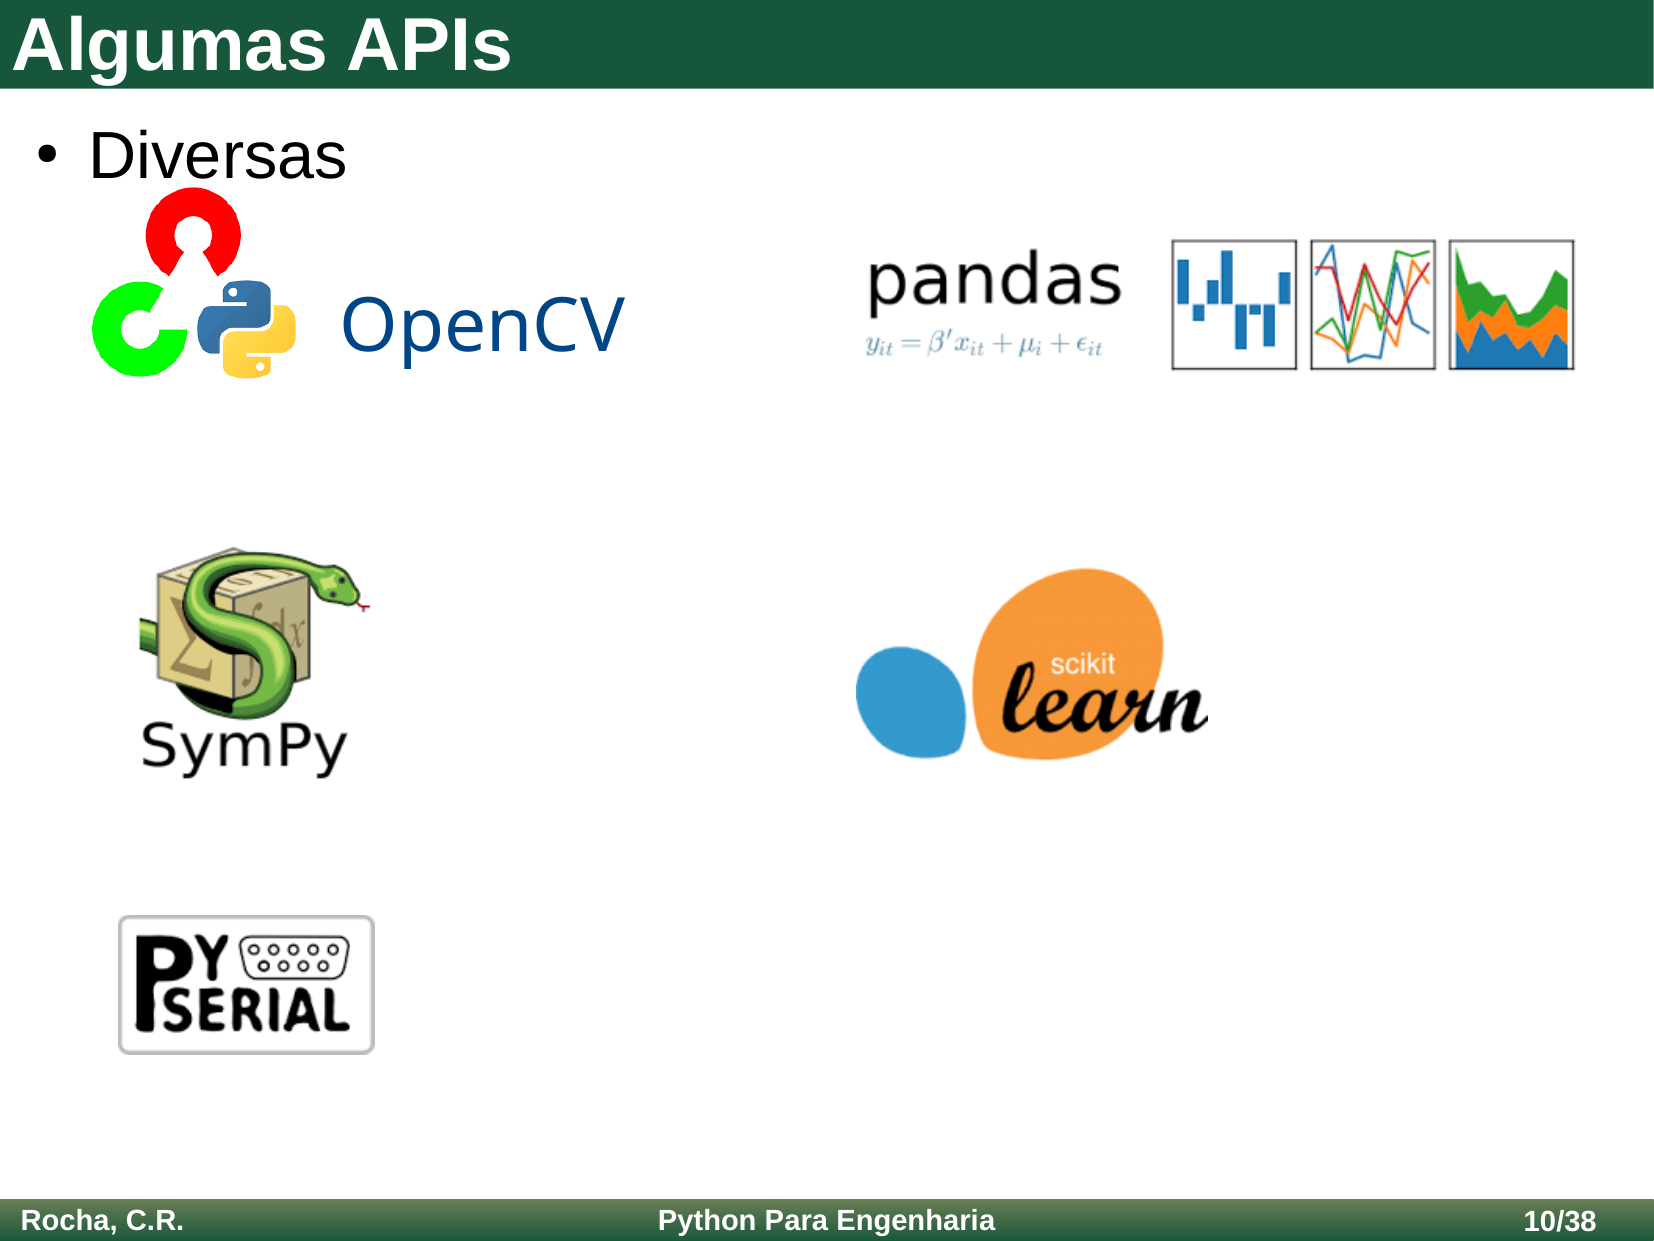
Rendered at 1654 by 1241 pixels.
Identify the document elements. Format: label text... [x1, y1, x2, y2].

list Diversas [17, 118, 1625, 1152]
picture [59, 507, 453, 821]
title Algumas APIs [11, 0, 1625, 89]
picture [118, 915, 375, 1055]
picture [856, 504, 1208, 857]
picture [91, 187, 296, 384]
picture [826, 224, 1596, 384]
text_box OpenCV [324, 264, 826, 384]
